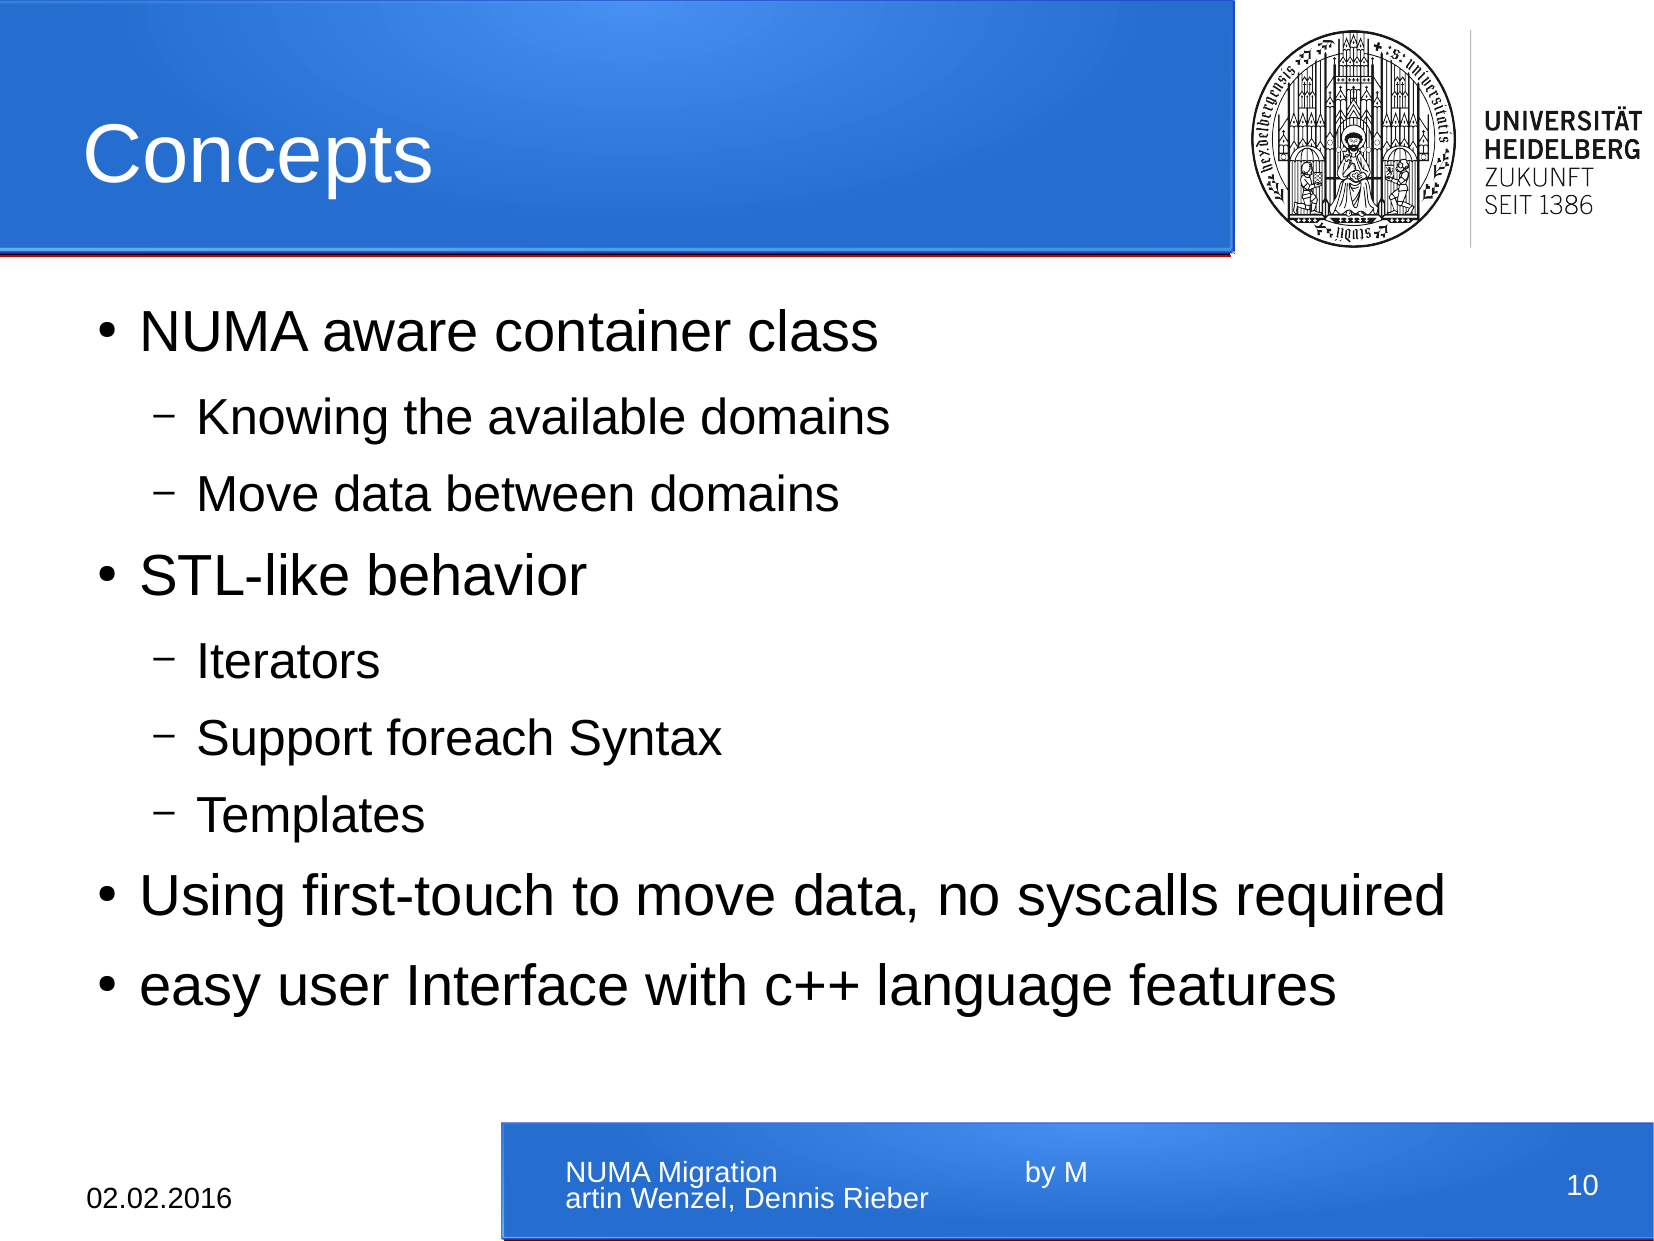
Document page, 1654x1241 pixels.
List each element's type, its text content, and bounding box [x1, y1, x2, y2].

picture [1251, 30, 1642, 248]
list NUMA aware container class Knowing the available domains Move data between domains STL-like behavior Iterators Support foreach Syntax Templates Using first-touch to move data, no syscalls required easy user Interface with c++ language features [82, 299, 1571, 1019]
title Concepts [82, 94, 1264, 213]
picture [0, 0, 1238, 262]
picture [496, 1121, 1654, 1241]
